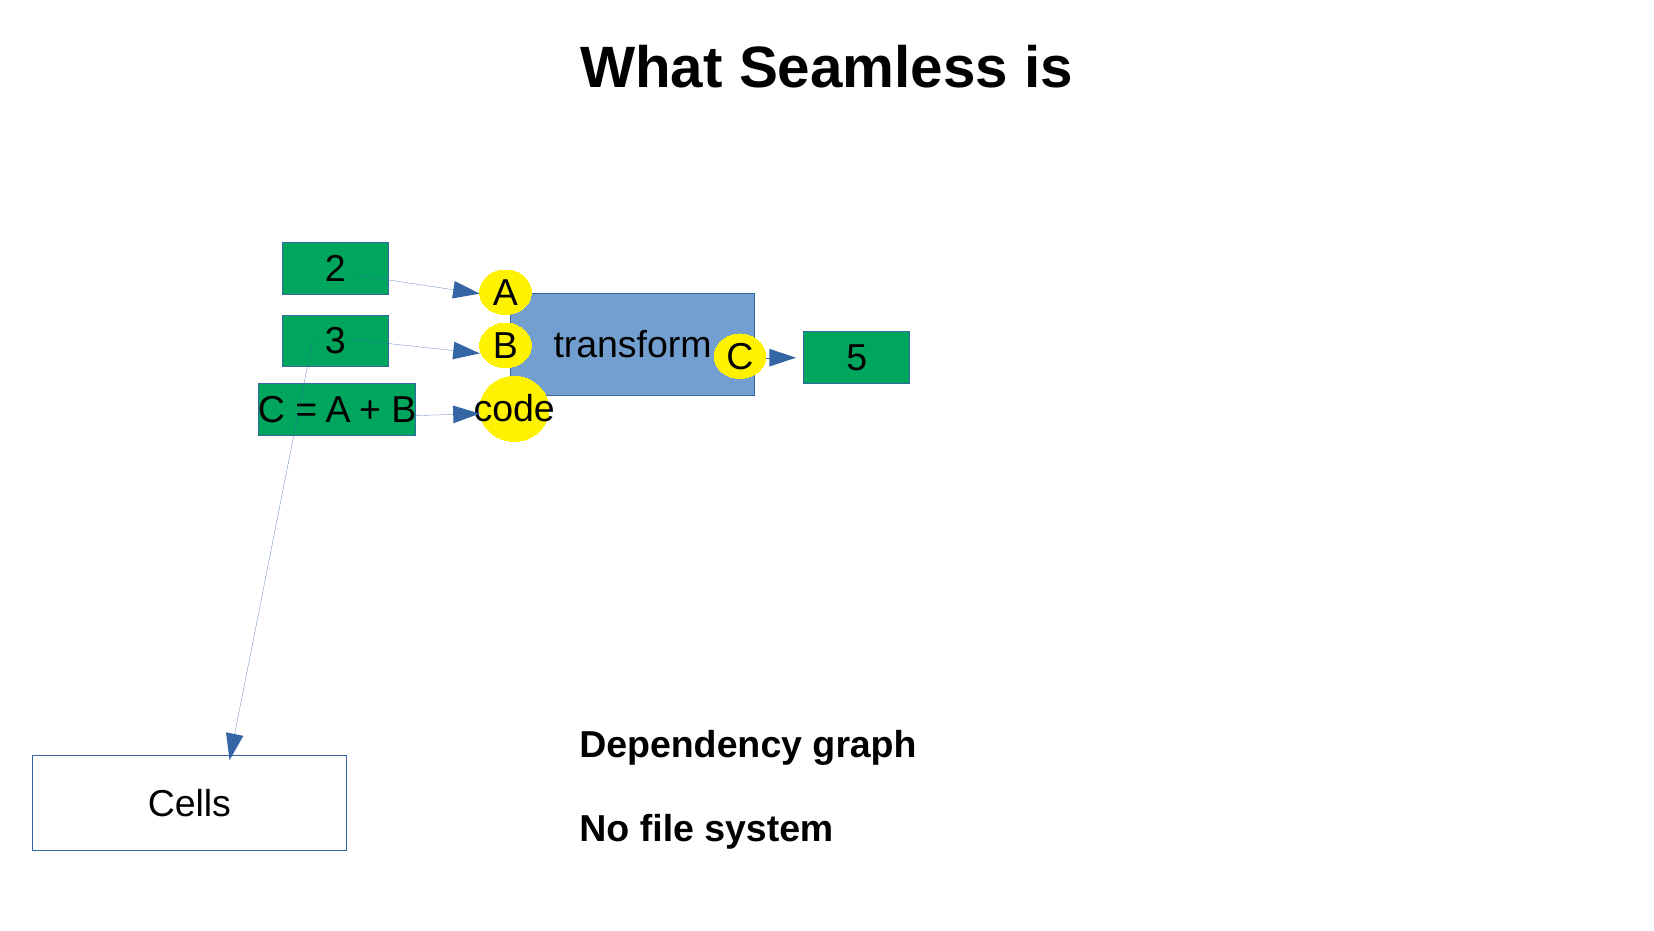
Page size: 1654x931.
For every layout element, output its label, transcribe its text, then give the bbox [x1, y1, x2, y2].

text_box C = A + B [258, 383, 303, 436]
text_box A [479, 270, 532, 315]
text_box code [479, 376, 549, 442]
text_box transform [510, 293, 755, 396]
text_box 3 [282, 315, 389, 367]
text_box 5 [803, 331, 910, 384]
text_box B [479, 323, 532, 368]
text_box Dependency graph No file system [564, 716, 1002, 858]
text_box Cells [32, 755, 347, 851]
text_box 2 [282, 242, 389, 295]
text_box C = A + B [294, 383, 416, 436]
title What Seamless is [82, 0, 1571, 146]
text_box C [714, 333, 766, 379]
